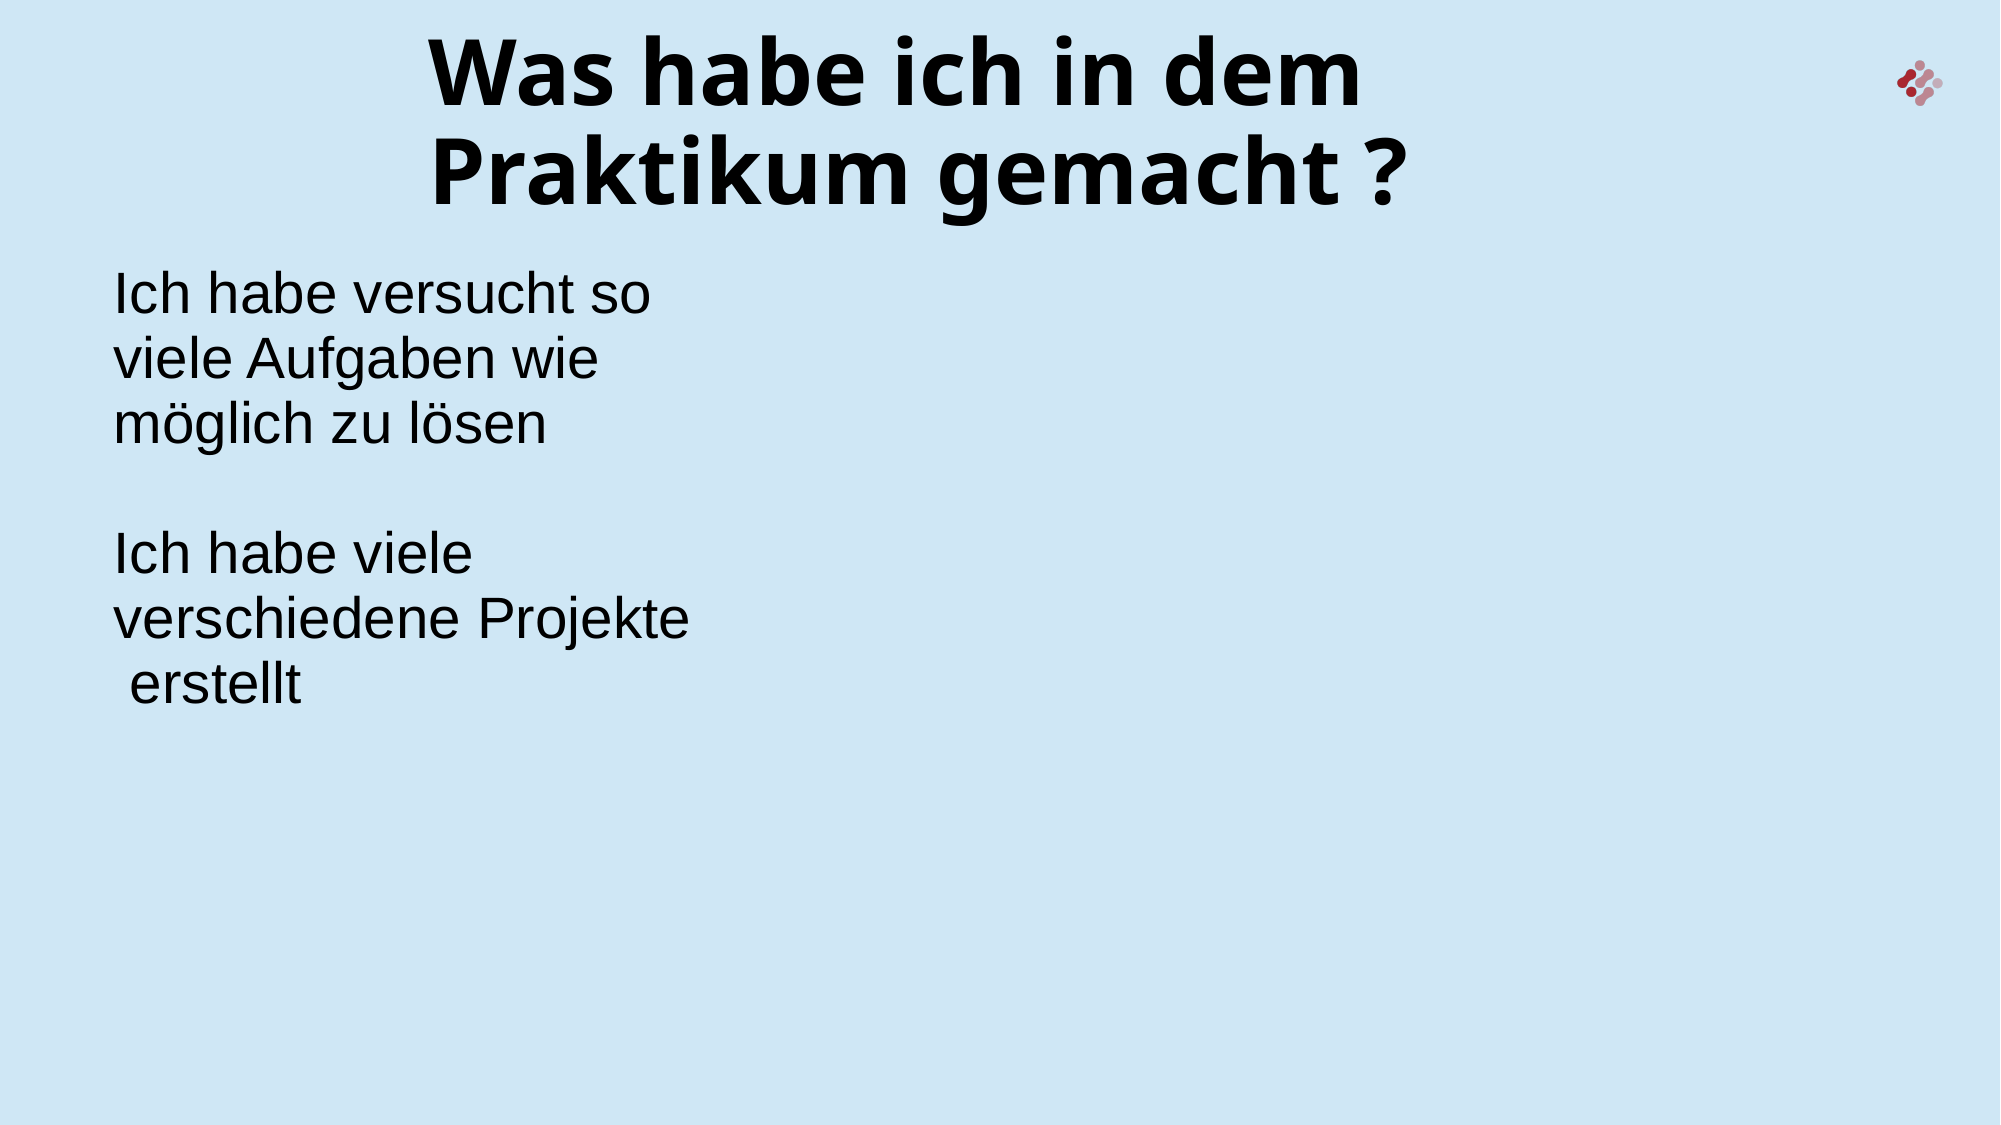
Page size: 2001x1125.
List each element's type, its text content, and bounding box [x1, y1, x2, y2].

text_box Ich habe versucht so viele Aufgaben wie möglich zu lösen Ich habe viele verschiedene Projekte erstellt [82, 253, 768, 1057]
picture [1894, 34, 1947, 130]
title Was habe ich in dem Praktikum gemacht ? [413, 18, 1619, 284]
